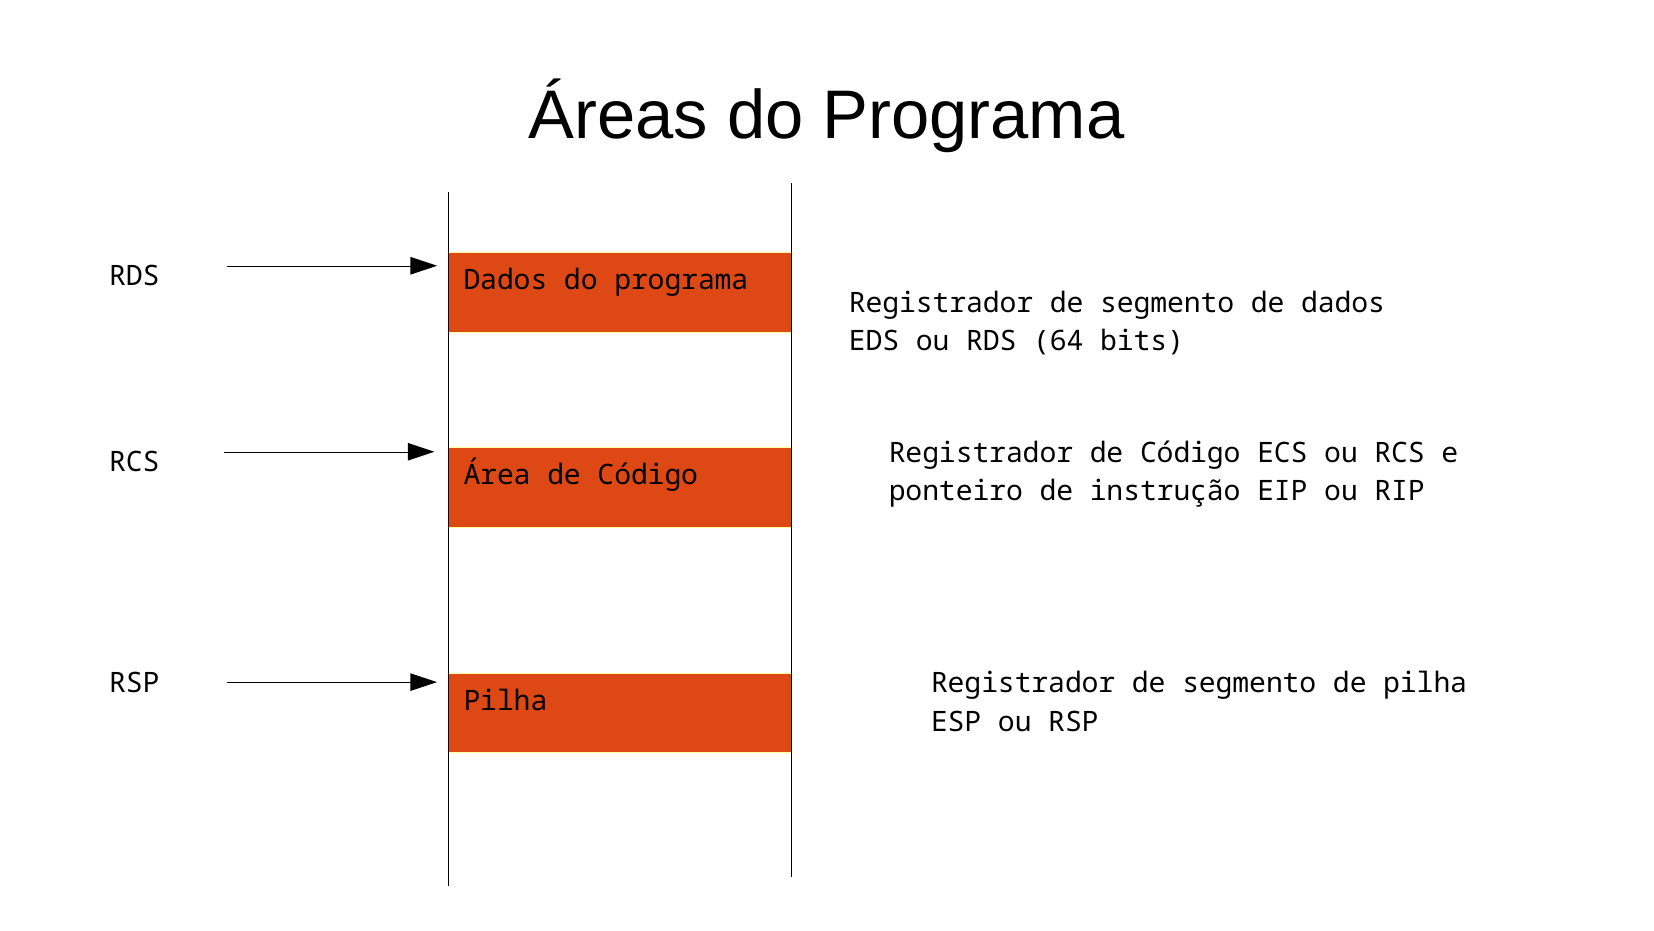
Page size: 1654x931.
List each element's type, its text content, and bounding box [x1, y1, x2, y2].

text_box Registrador de segmento de pilha ESP ou RSP [916, 655, 1501, 753]
text_box Registrador de segmento de dados EDS ou RDS (64 bits) [834, 274, 1584, 355]
text_box Dados do programa [449, 252, 791, 333]
text_box RDS [94, 248, 192, 296]
title Áreas do Programa [82, 37, 1571, 193]
text_box Registrador de Código ECS ou RCS e ponteiro de instrução EIP ou RIP [874, 425, 1521, 535]
text_box Área de Código [449, 447, 791, 528]
text_box RSP [94, 655, 192, 704]
text_box RCS [94, 434, 192, 482]
text_box Pilha [449, 673, 791, 753]
